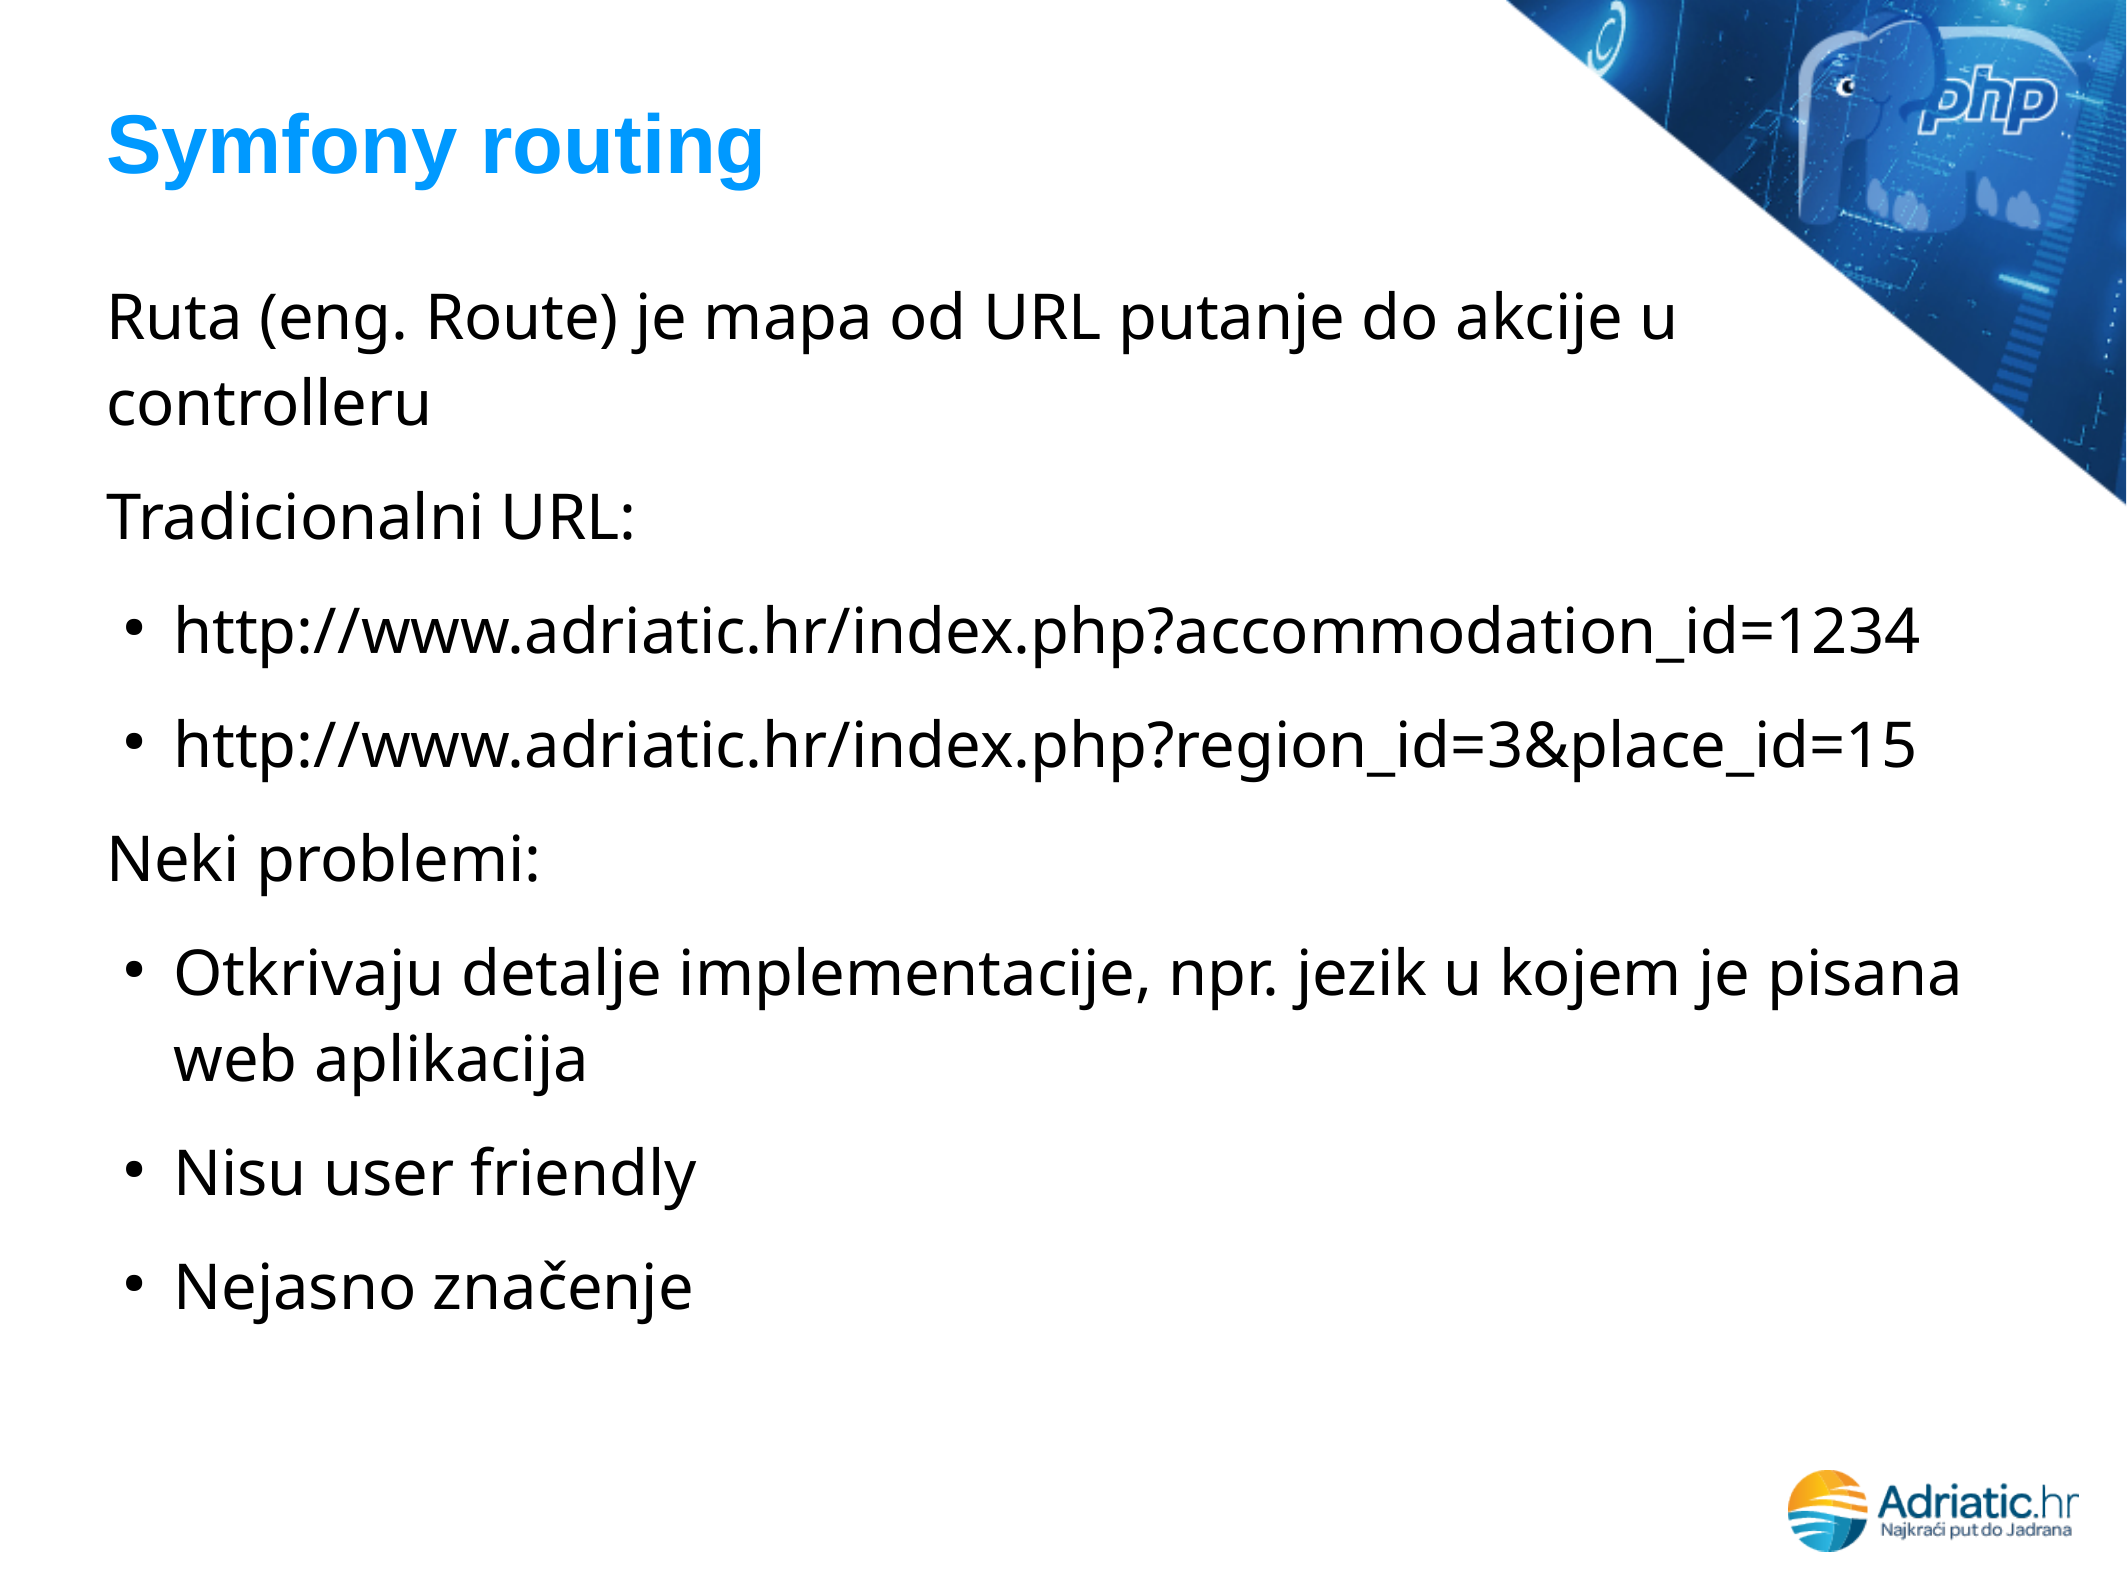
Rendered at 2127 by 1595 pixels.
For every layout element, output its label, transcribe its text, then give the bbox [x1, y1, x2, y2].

title Symfony routing [106, 70, 1630, 219]
picture [1505, 0, 2127, 625]
picture [1788, 1470, 2079, 1552]
list Ruta (eng. Route) je mapa od URL putanje do akcije u controlleru Tradicionalni URL: http://www.adriatic.hr/index.php?accommodation_id=1234 http://www.adriatic.hr/index.php?region_id=3&place_id=15 Neki problemi: Otkrivaju detalje implementacije, npr. jezik u kojem je pisana web aplikacija Nisu user friendly Nejasno značenje [106, 271, 2008, 1453]
